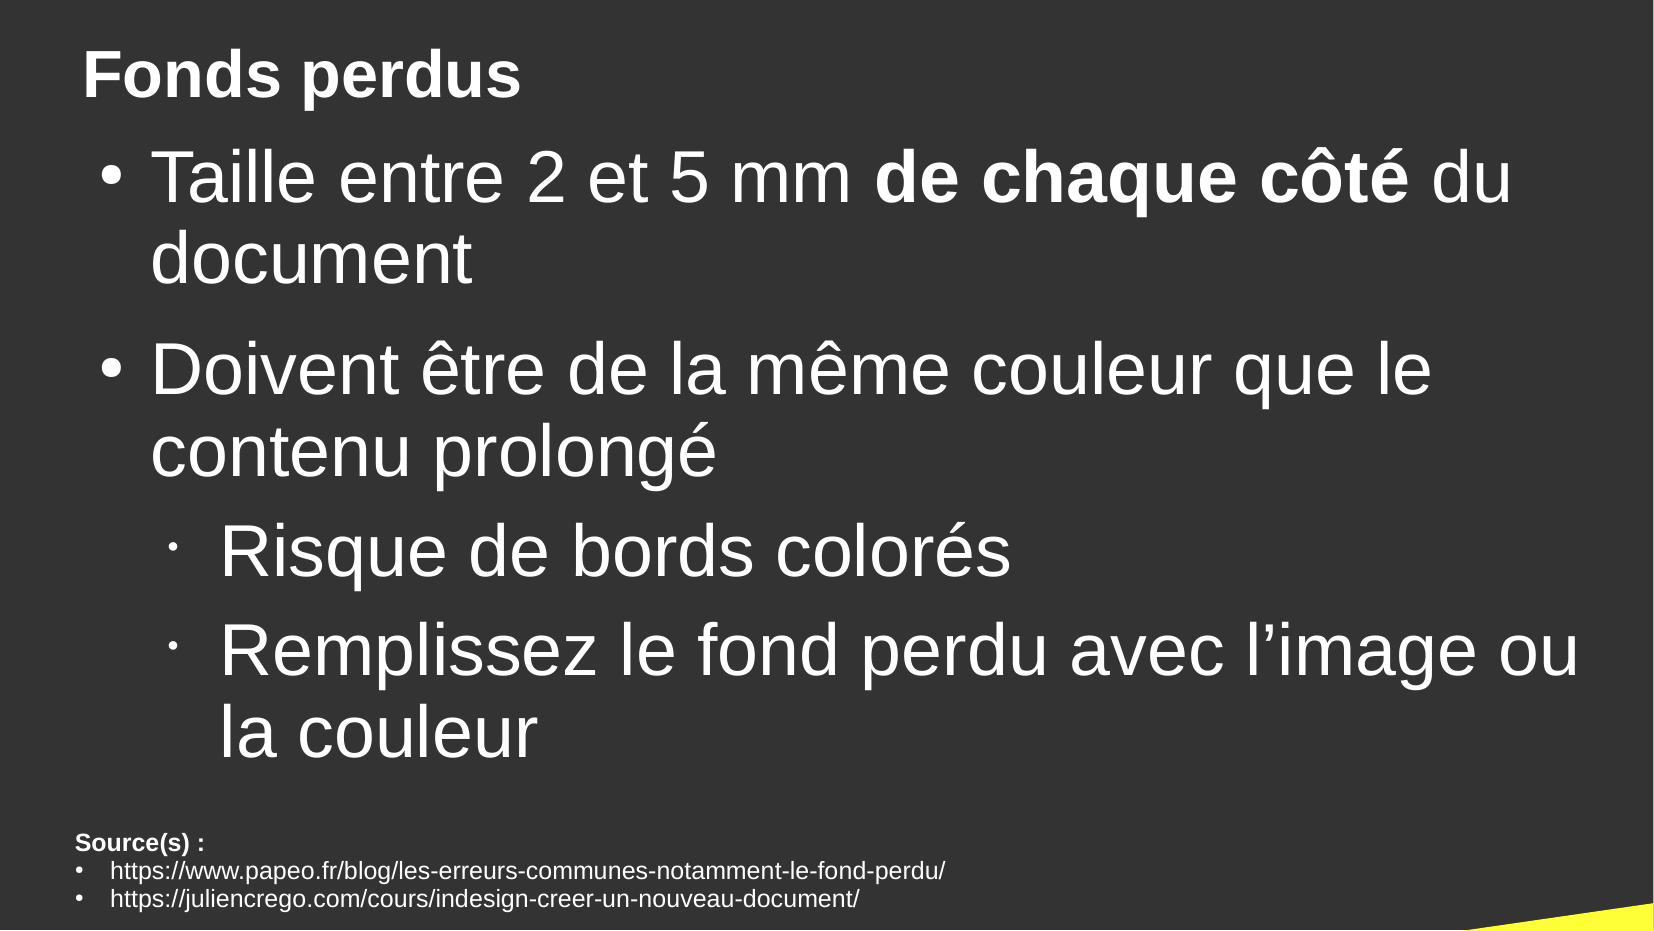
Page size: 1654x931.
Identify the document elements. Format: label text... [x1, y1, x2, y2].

list Taille entre 2 et 5 mm de chaque côté du document Doivent être de la même couleur que le contenu prolongé Risque de bords colorés Remplissez le fond perdu avec l’image ou la couleur [80, 135, 1620, 777]
title Fonds perdus [82, 37, 1571, 122]
text_box [1460, 903, 1654, 931]
text_box Source(s) : https://www.papeo.fr/blog/les-erreurs-communes-notamment-le-fond-perdu/ https://juliencrego.com/cours/indesign-creer-un-nouveau-document/ [60, 821, 1546, 921]
